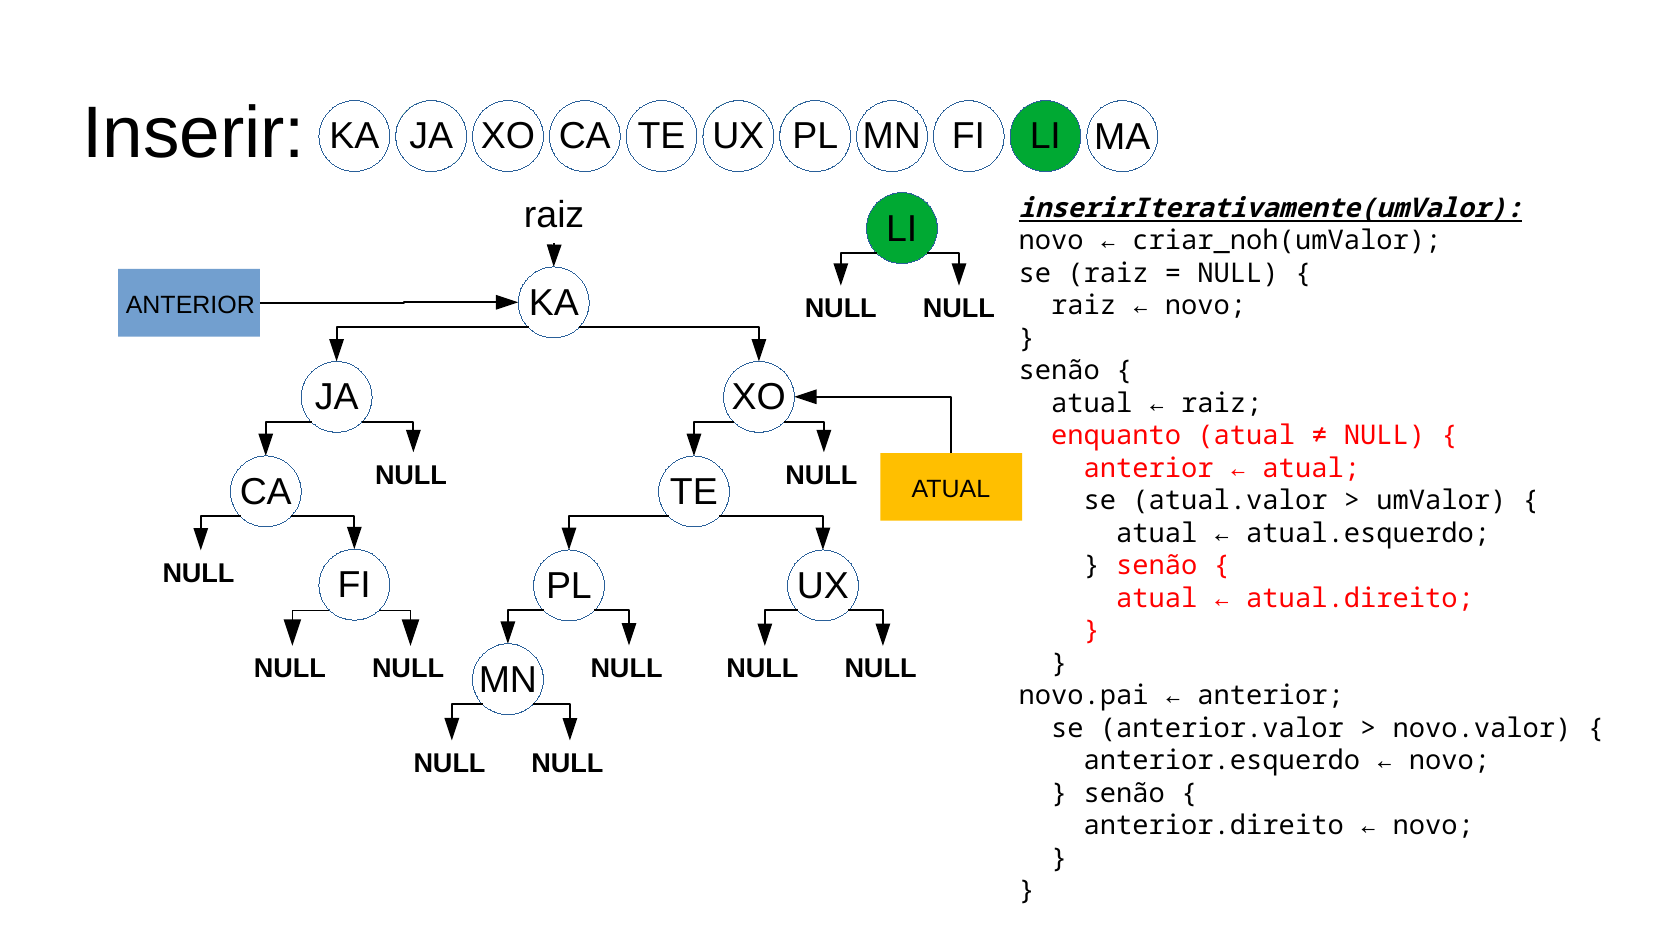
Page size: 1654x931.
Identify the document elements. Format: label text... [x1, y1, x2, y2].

text_box NULL [575, 645, 683, 691]
text_box NULL [790, 285, 892, 331]
text_box raiz [509, 186, 600, 244]
title Inserir: [82, 54, 1571, 211]
text_box FI [318, 549, 390, 621]
text_box KA [518, 266, 590, 338]
text_box ANTERIOR [111, 283, 272, 327]
text_box NULL [398, 740, 505, 786]
text_box inserirIterativamente(umValor): novo ← criar_noh(umValor); se (raiz = NULL) { raiz ← novo; } senão { atual ← raiz; enquanto (atual ≠ NULL) { anterior ← atual; se (atual.valor > umValor) { atual ← atual.esquerdo; } senão { atual ← atual.direito; } } novo.pai ← anterior; se (anterior.valor > novo.valor) { anterior.esquerdo ← novo; } senão { anterior.direito ← novo; } } [1003, 182, 1654, 931]
text_box XO [723, 361, 795, 433]
text_box [744, 118, 786, 212]
text_box PL [779, 100, 851, 172]
text_box LI [866, 192, 938, 264]
text_box KA [318, 100, 390, 172]
text_box MN [472, 643, 544, 715]
text_box NULL [516, 740, 624, 786]
text_box MA [1086, 100, 1158, 172]
text_box NULL [360, 452, 467, 498]
text_box NULL [357, 645, 464, 691]
text_box [118, 268, 260, 283]
text_box NULL [711, 645, 818, 691]
text_box CA [549, 100, 621, 172]
text_box JA [301, 361, 373, 433]
text_box MN [856, 100, 928, 172]
text_box CA [230, 455, 302, 527]
text_box NULL [147, 550, 254, 596]
text_box NULL [829, 645, 937, 691]
text_box TE [626, 100, 697, 172]
text_box NULL [908, 285, 1010, 331]
text_box ATUAL [896, 467, 1011, 511]
text_box PL [533, 549, 605, 621]
text_box FI [933, 100, 1005, 172]
text_box JA [395, 100, 467, 172]
text_box TE [658, 455, 730, 527]
text_box [118, 327, 260, 337]
text_box LI [1010, 100, 1081, 172]
text_box NULL [770, 452, 878, 498]
text_box UX [787, 549, 859, 621]
text_box [1051, 437, 1134, 508]
text_box XO [472, 100, 544, 172]
text_box UX [702, 100, 774, 172]
text_box NULL [239, 645, 346, 691]
text_box [880, 453, 1023, 521]
